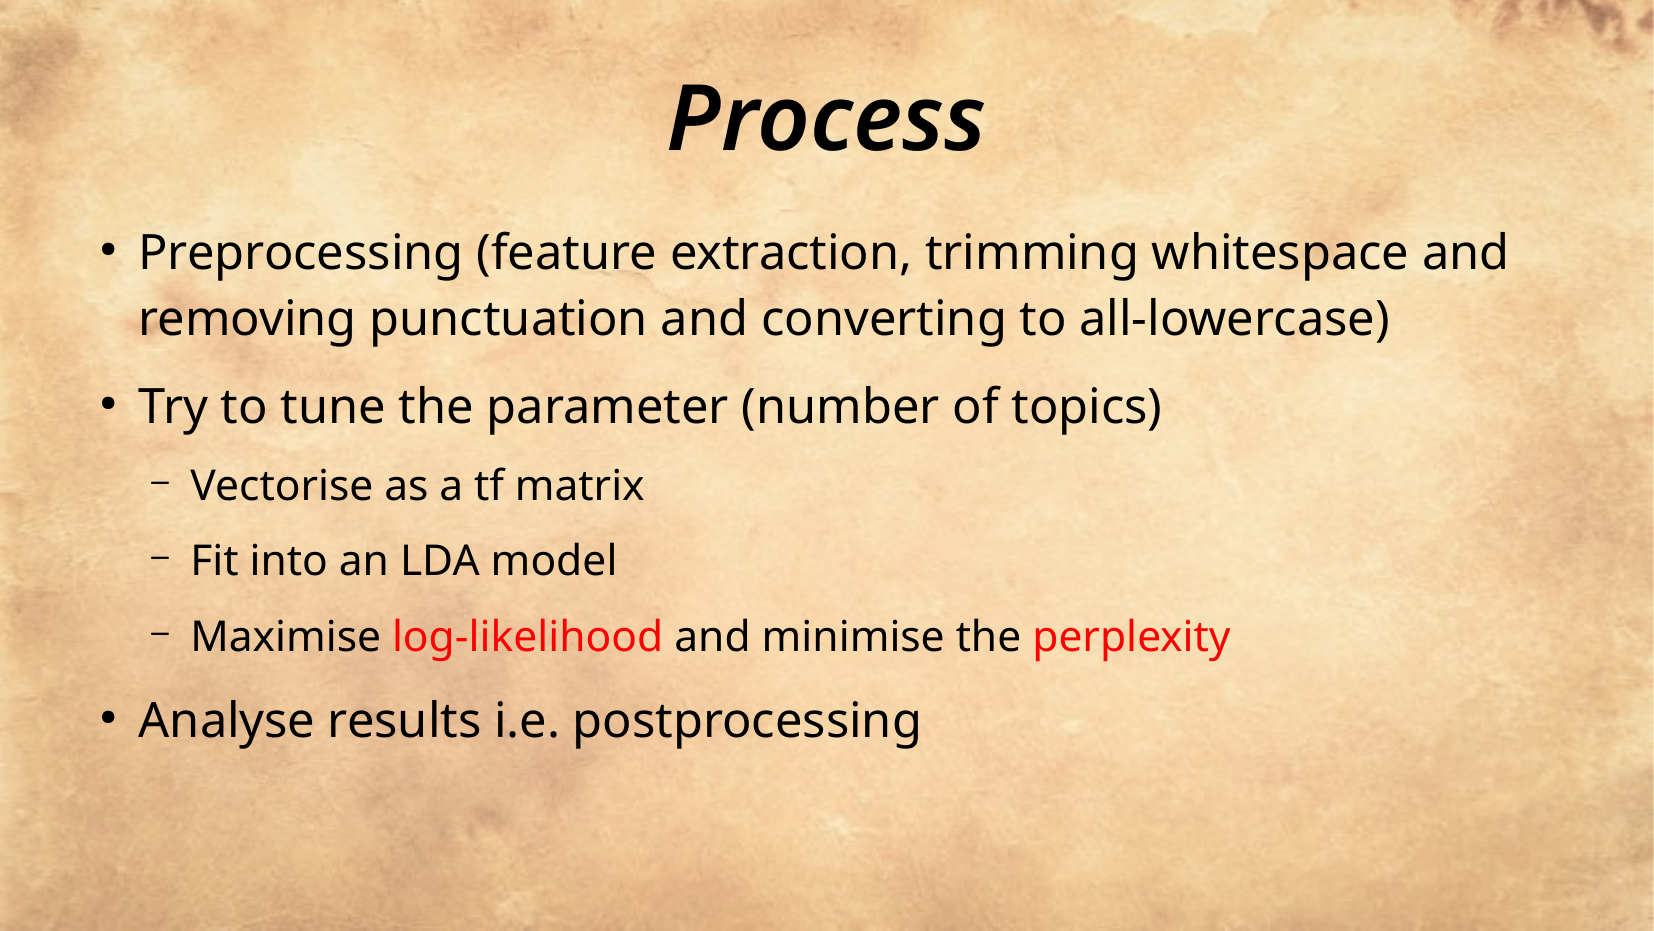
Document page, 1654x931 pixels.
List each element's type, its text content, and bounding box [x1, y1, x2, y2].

title Process [82, 37, 1571, 193]
list Preprocessing (feature extraction, trimming whitespace and removing punctuation and converting to all-lowercase) Try to tune the parameter (number of topics) Vectorise as a tf matrix Fit into an LDA model Maximise log-likelihood and minimise the perplexity Analyse results i.e. postprocessing [86, 217, 1576, 758]
picture [0, 0, 1654, 931]
